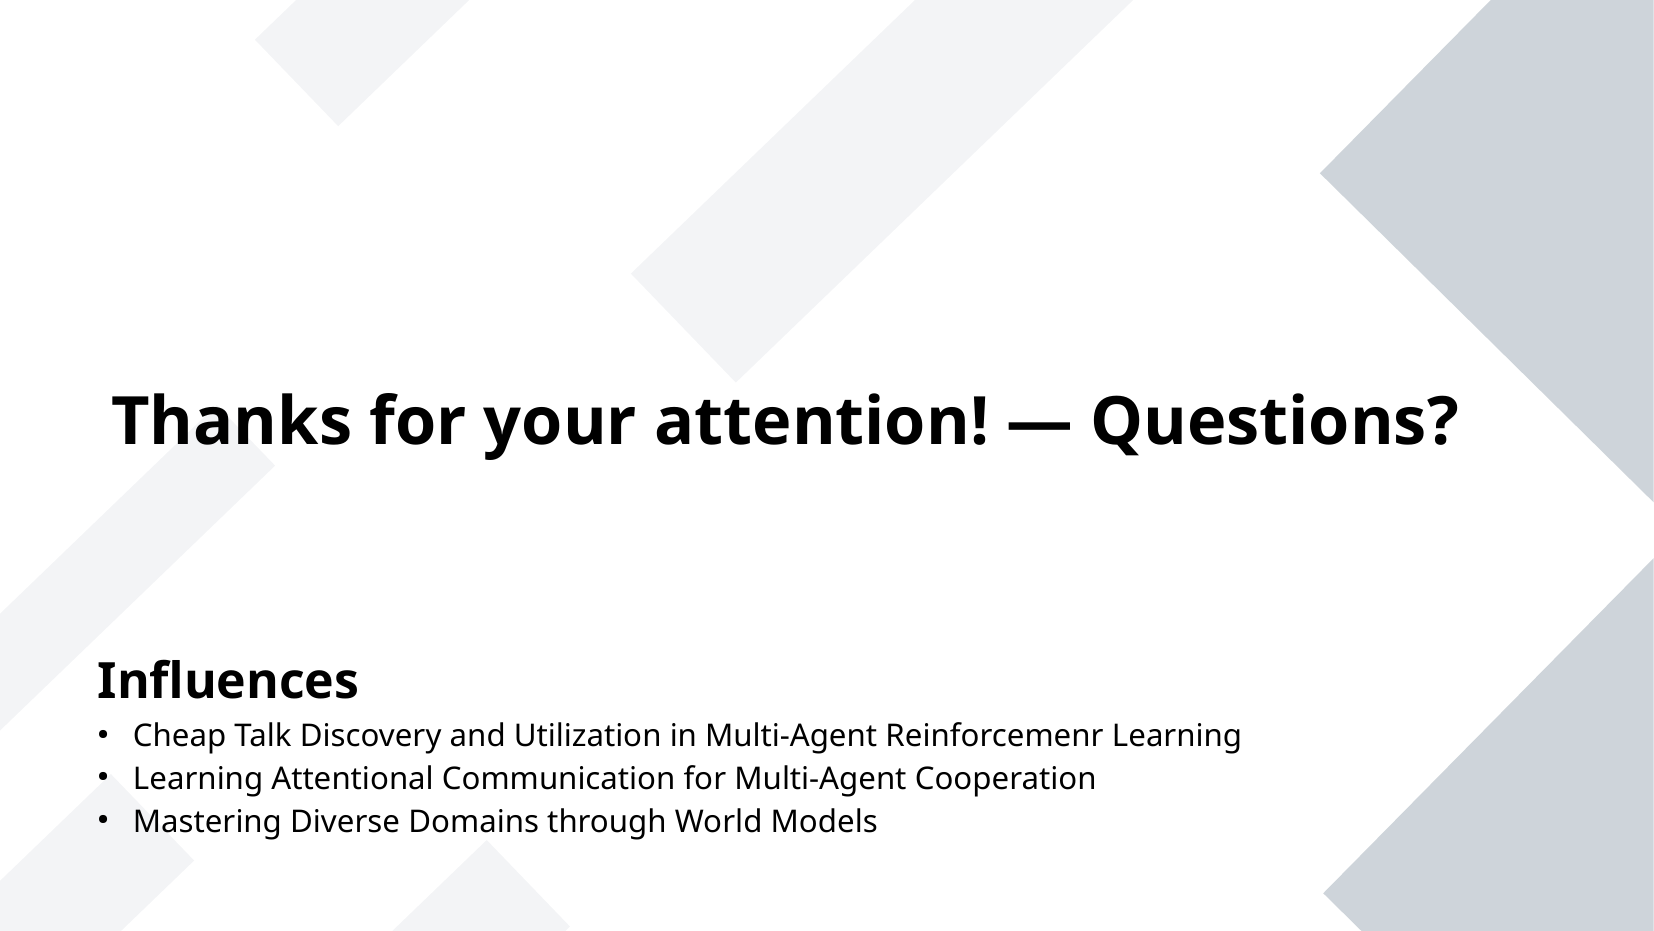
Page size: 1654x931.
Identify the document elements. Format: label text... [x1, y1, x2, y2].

text_box Thanks for your attention! — Questions? [82, 366, 1489, 567]
text_box Influences Cheap Talk Discovery and Utilization in Multi-Agent Reinforcemenr Learning Learning Attentional Communication for Multi-Agent Cooperation Mastering Diverse Domains through World Models [82, 637, 1489, 850]
